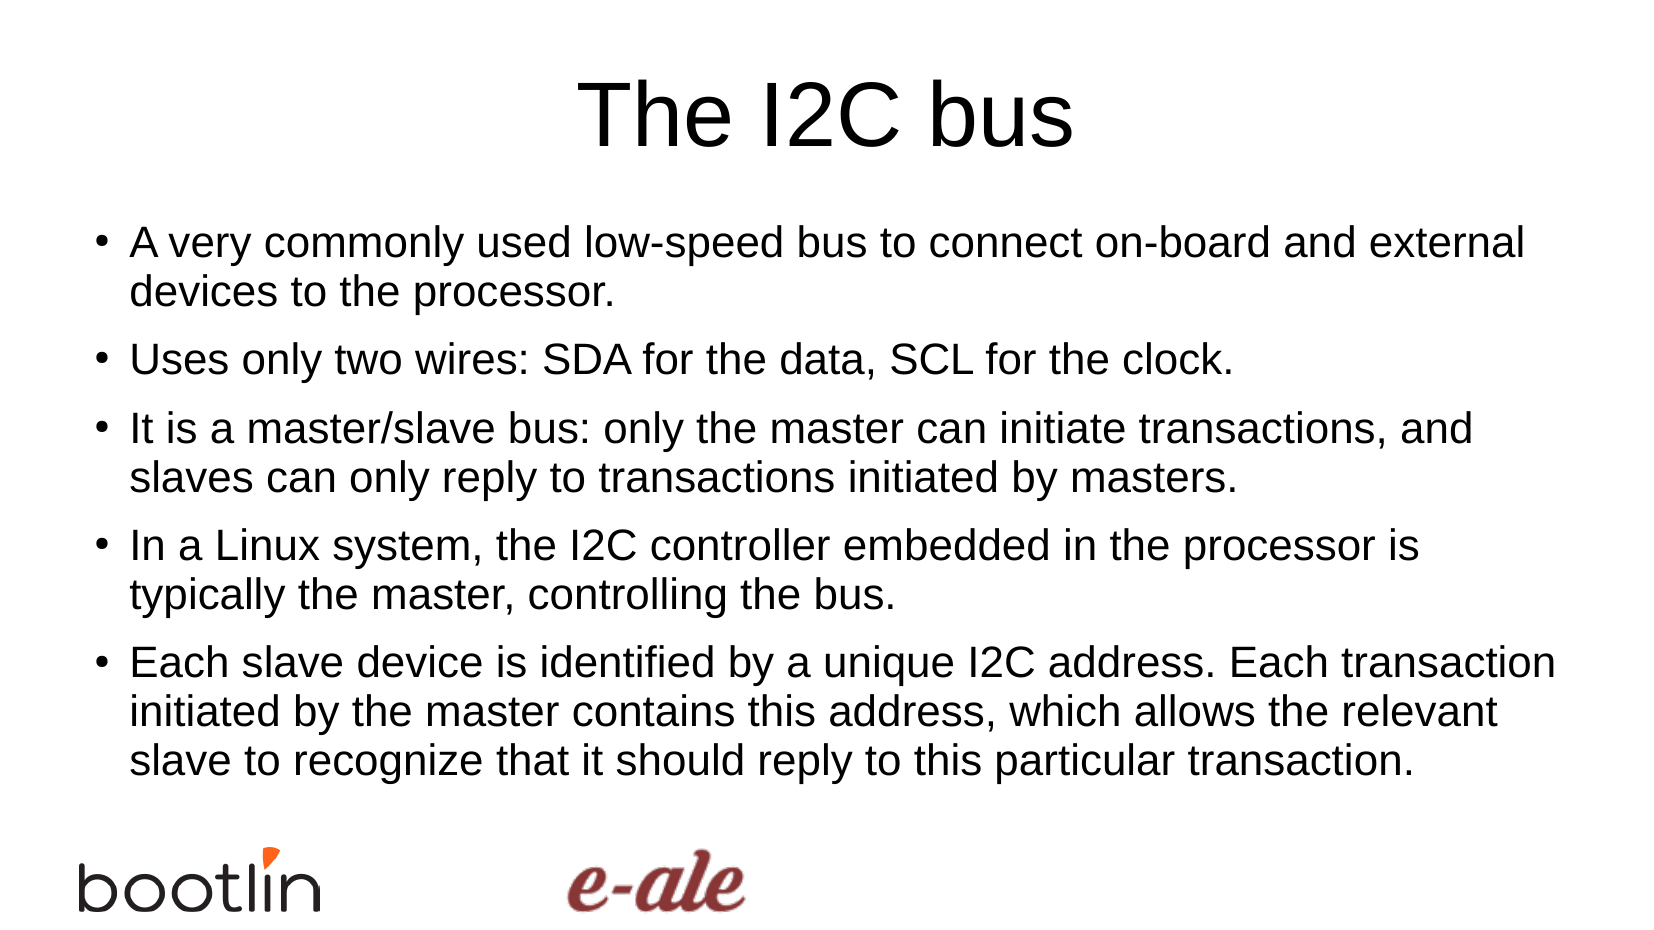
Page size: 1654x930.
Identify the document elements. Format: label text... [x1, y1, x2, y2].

picture [79, 847, 320, 912]
title The I2C bus [82, 37, 1571, 193]
list A very commonly used low-speed bus to connect on-board and external devices to the processor. Uses only two wires: SDA for the data, SCL for the clock. It is a master/slave bus: only the master can initiate transactions, and slaves can only reply to transactions initiated by masters. In a Linux system, the I2C controller embedded in the processor is typically the master, controlling the bus. Each slave device is identified by a unique I2C address. Each transaction initiated by the master contains this address, which allows the relevant slave to recognize that it should reply to this particular transaction. [82, 217, 1571, 796]
picture [565, 847, 749, 915]
